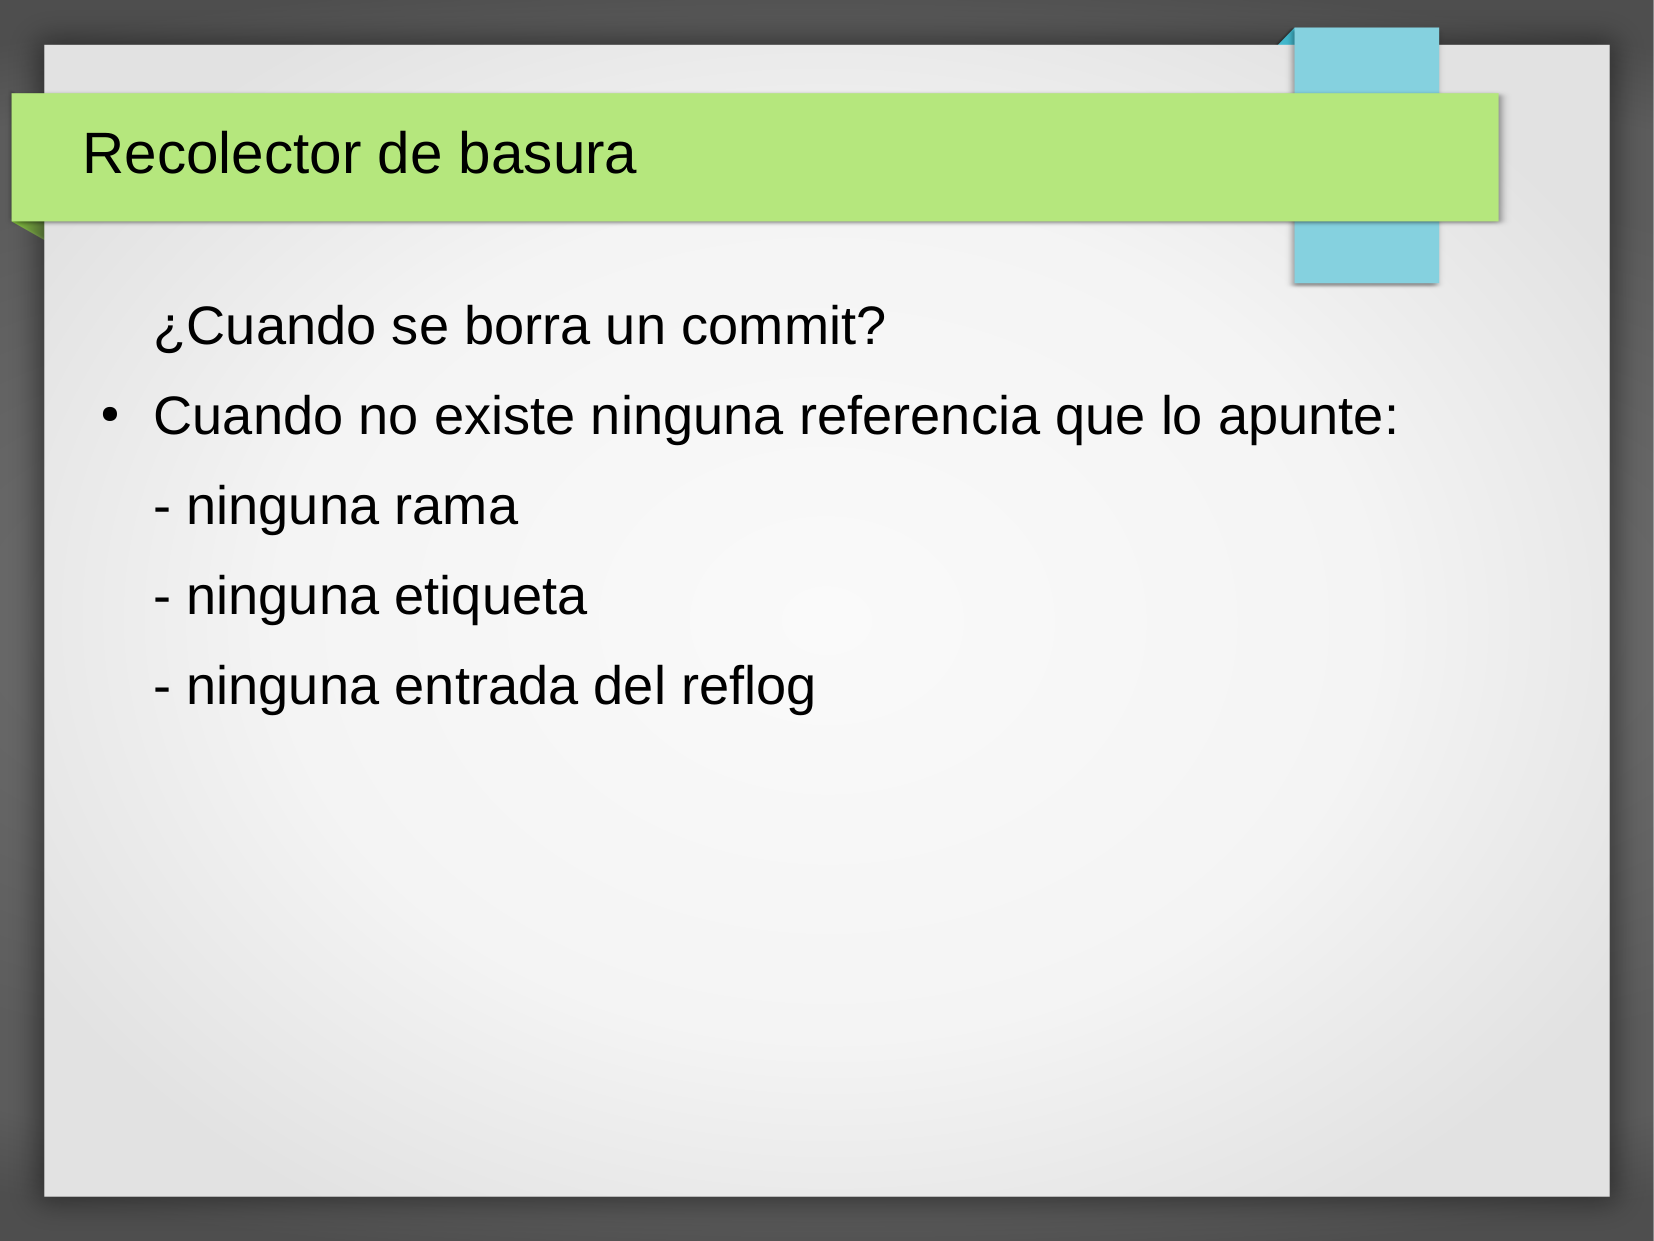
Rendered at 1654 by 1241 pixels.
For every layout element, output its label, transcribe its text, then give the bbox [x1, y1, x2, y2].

list ¿Cuando se borra un commit? Cuando no existe ninguna referencia que lo apunte: - ninguna rama - ninguna etiqueta - ninguna entrada del reflog [82, 295, 1571, 1015]
title Recolector de basura [82, 94, 1264, 213]
picture [0, 0, 1654, 1241]
